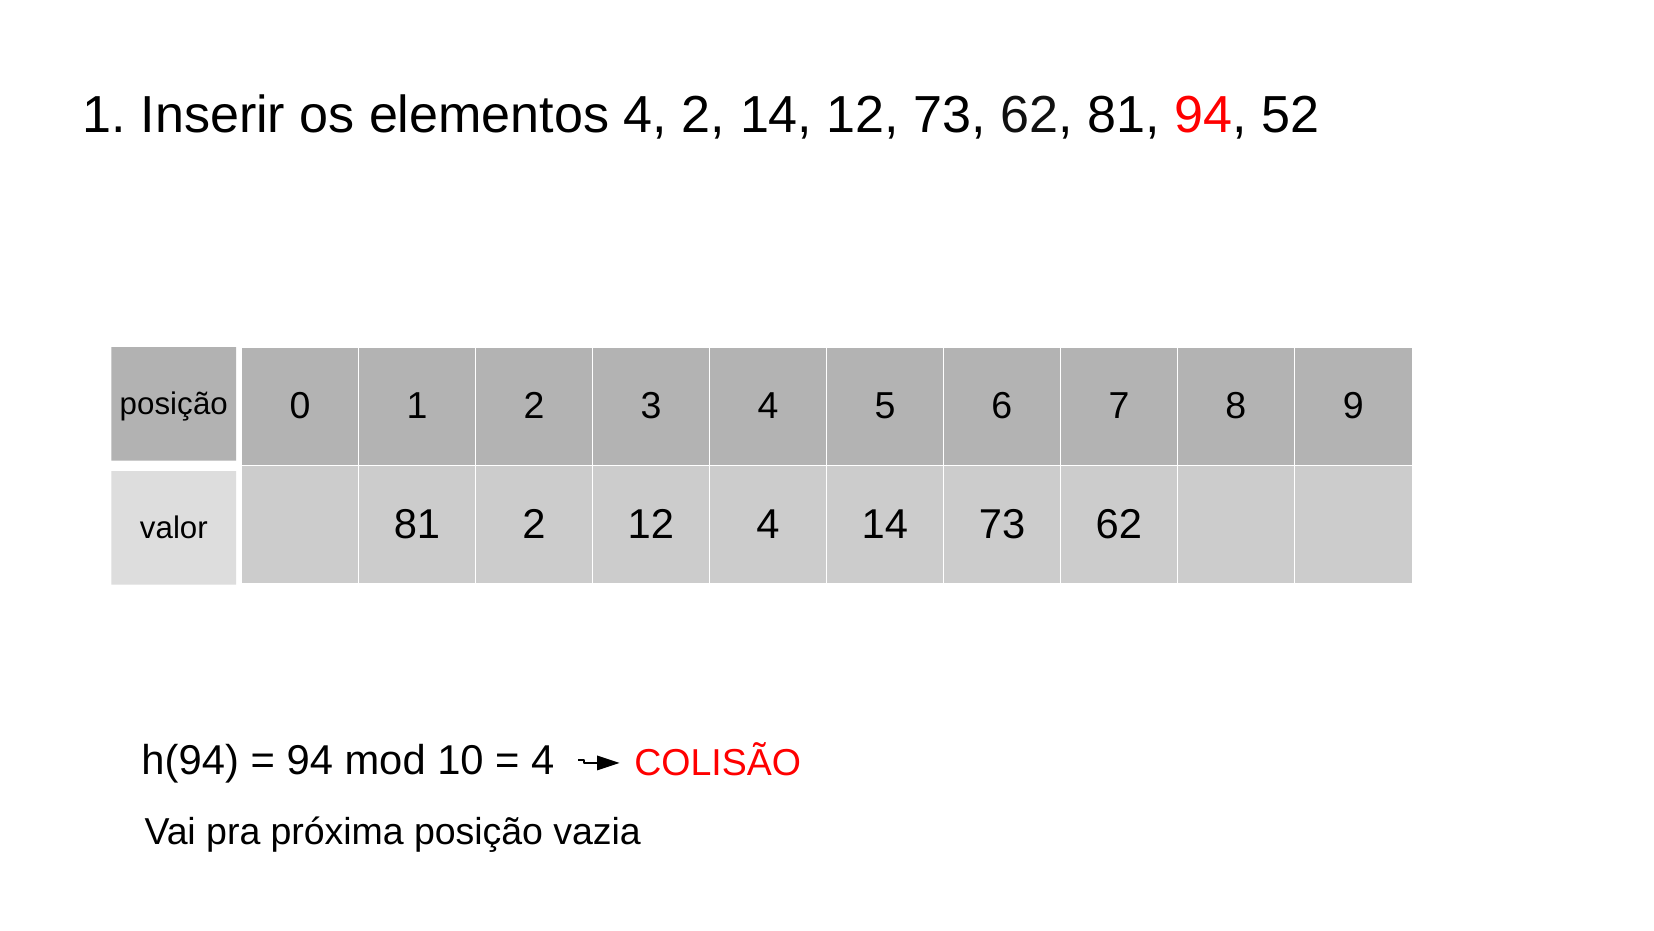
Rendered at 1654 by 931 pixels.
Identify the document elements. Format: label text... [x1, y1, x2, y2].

table_cell 4 [710, 466, 826, 583]
table_header 5 [827, 348, 943, 465]
table_cell 2 [476, 466, 592, 583]
table_header 8 [1178, 348, 1294, 465]
text_box posição [111, 347, 237, 461]
table_header 4 [710, 348, 826, 465]
table_cell 12 [593, 466, 709, 583]
table_header 2 [476, 348, 592, 465]
table_header 0 [242, 348, 358, 465]
table_header 3 [593, 348, 709, 465]
text_box COLISÃO [619, 734, 816, 792]
text_box valor [111, 471, 237, 585]
text_box h(94) = 94 mod 10 = 4 [126, 729, 579, 791]
table_cell [242, 466, 358, 583]
table_cell [1295, 466, 1412, 583]
text_box Vai pra próxima posição vazia [129, 803, 733, 903]
table_cell 73 [944, 466, 1060, 583]
table_header 6 [944, 348, 1060, 465]
table_cell 81 [359, 466, 475, 583]
table_header 9 [1295, 348, 1412, 465]
table_cell 62 [1061, 466, 1177, 583]
table_cell [1178, 466, 1294, 583]
table_header 1 [359, 348, 475, 465]
table_header 7 [1061, 348, 1177, 465]
title 1. Inserir os elementos 4, 2, 14, 12, 73, 62, 81, 94, 52 [82, 37, 1571, 193]
table_cell 14 [827, 466, 943, 583]
